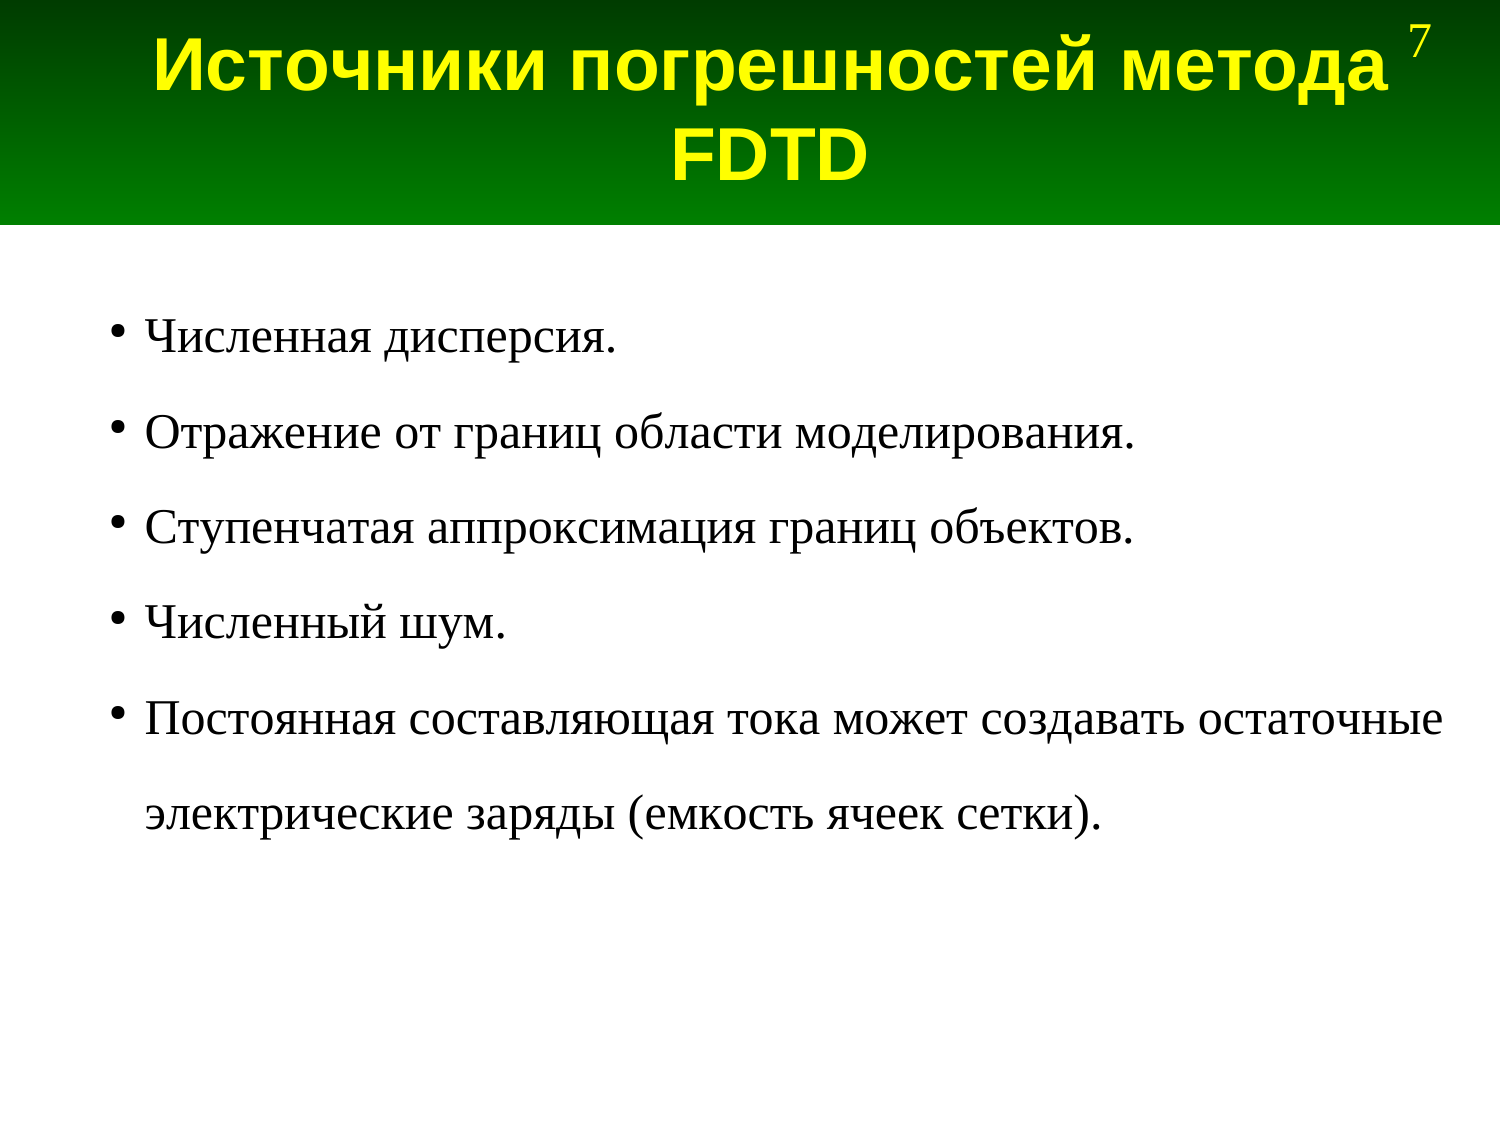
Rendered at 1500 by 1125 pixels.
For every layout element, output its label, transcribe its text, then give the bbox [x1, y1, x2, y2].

title Источники погрешностей метода FDTD [100, 7, 1441, 204]
text_box Численная дисперсия. Отражение от границ области моделирования. Ступенчатая аппроксимация границ объектов. Численный шум. Постоянная составляющая тока может создавать остаточные электрические заряды (емкость ячеек сетки). [94, 295, 1460, 848]
